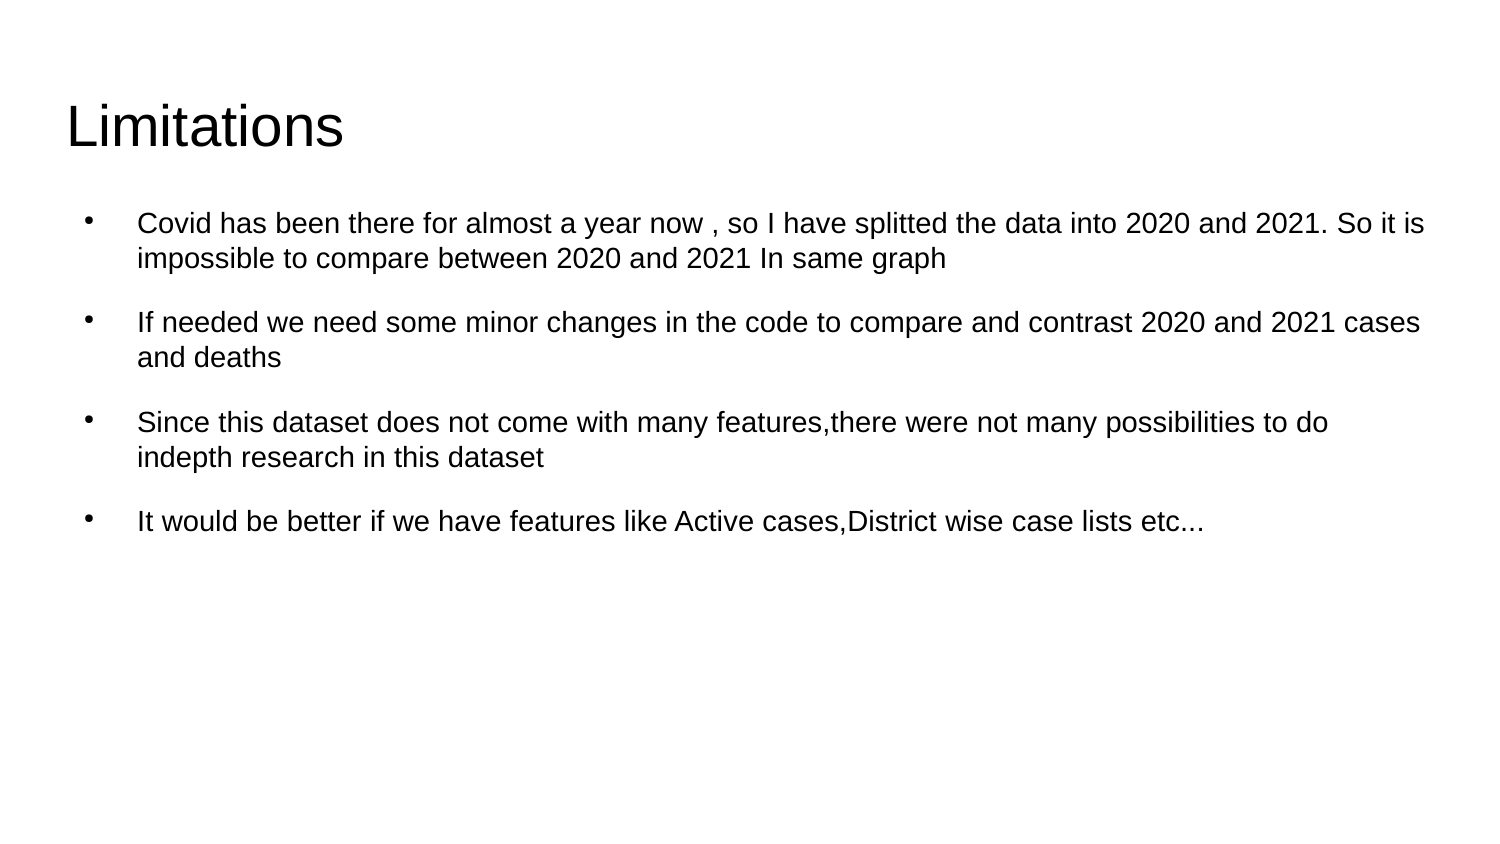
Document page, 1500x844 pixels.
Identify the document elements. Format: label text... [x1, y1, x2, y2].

title Limitations [51, 72, 1449, 167]
list Covid has been there for almost a year now , so I have splitted the data into 2020 and 2021. So it is impossible to compare between 2020 and 2021 In same graph If needed we need some minor changes in the code to compare and contrast 2020 and 2021 cases and deaths Since this dataset does not come with many features,there were not many possibilities to do indepth research in this dataset It would be better if we have features like Active cases,District wise case lists etc... [51, 189, 1449, 750]
